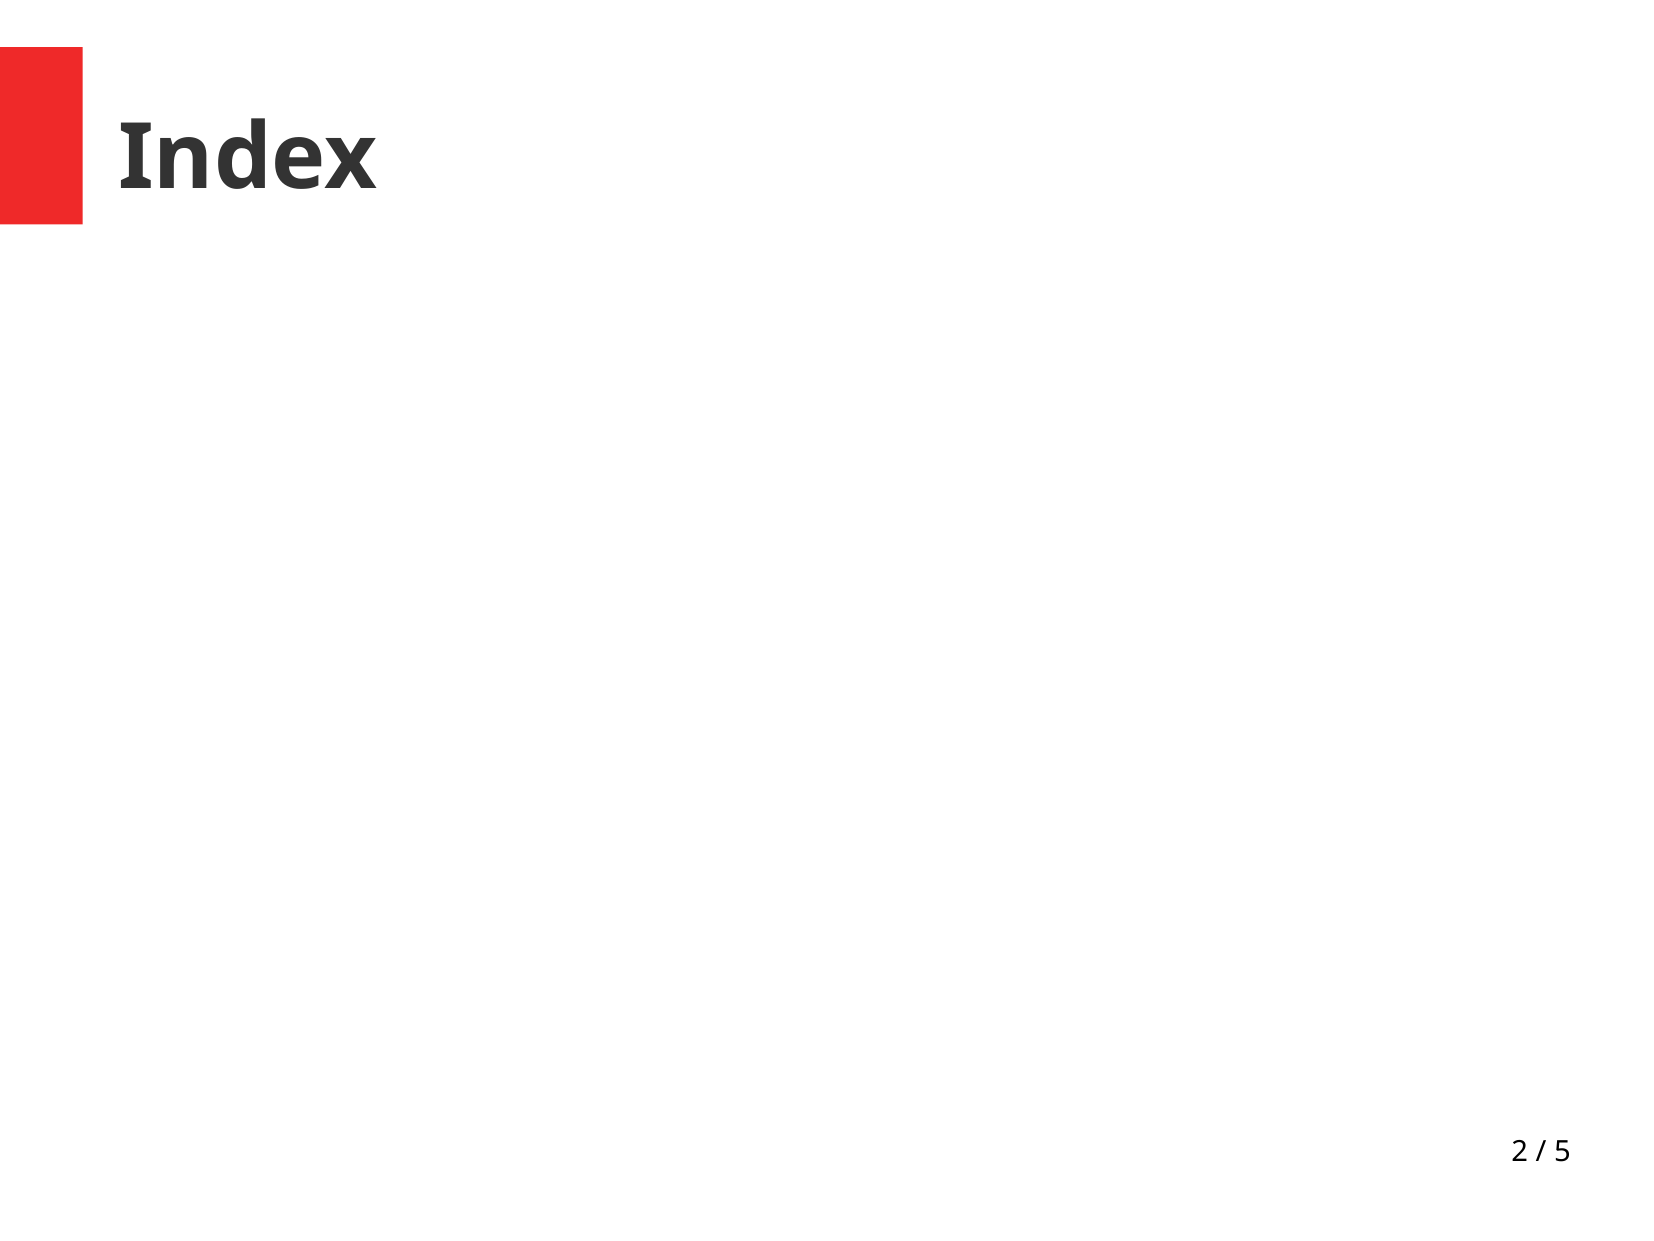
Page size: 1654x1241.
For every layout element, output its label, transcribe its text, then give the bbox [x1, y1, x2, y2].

title Index [118, 49, 1571, 257]
